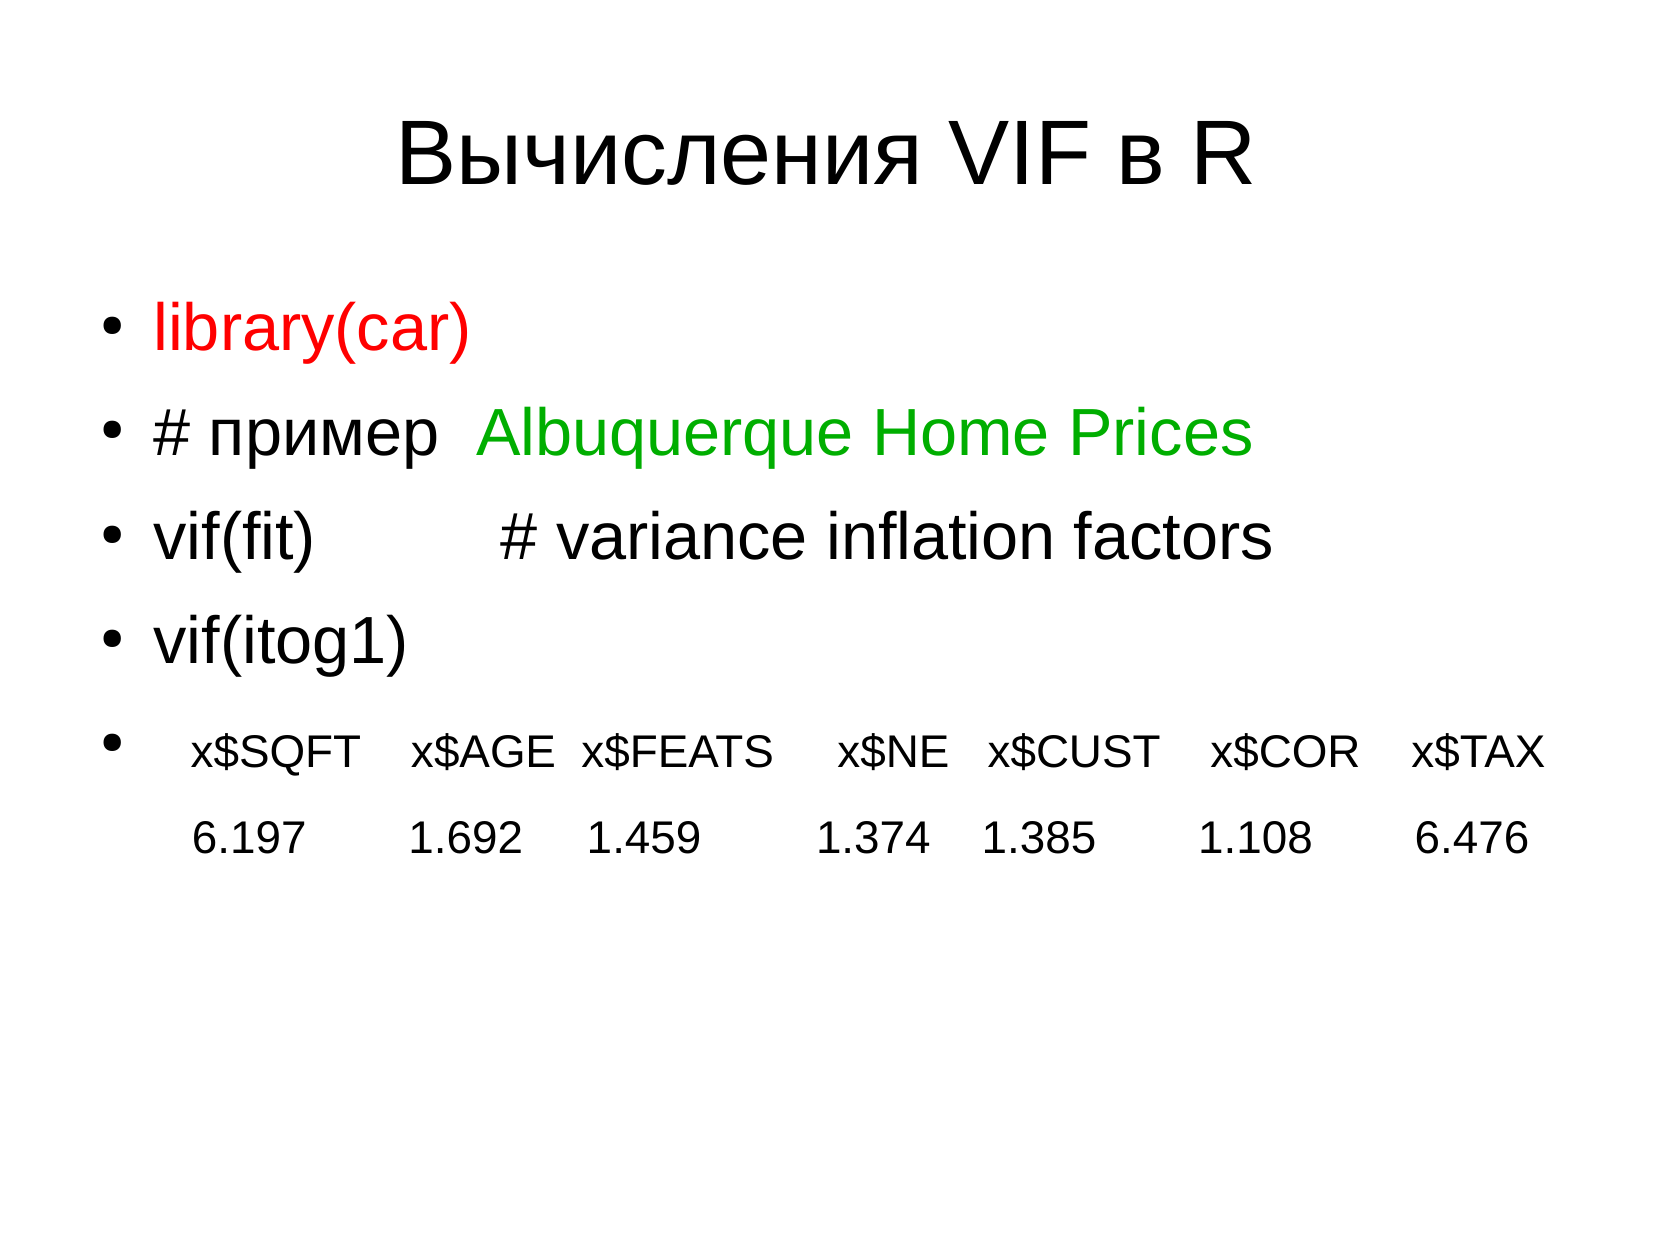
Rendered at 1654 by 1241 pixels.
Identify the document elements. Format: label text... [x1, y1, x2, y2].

list library(car) # пример Albuquerque Home Prices vif(fit) # variance inflation factors vif(itog1) x$SQFT x$AGE x$FEATS x$NE x$CUST x$COR x$TAX 6.197 1.692 1.459 1.374 1.385 1.108 6.476 [82, 290, 1571, 1010]
title Вычисления VIF в R [82, 49, 1571, 257]
